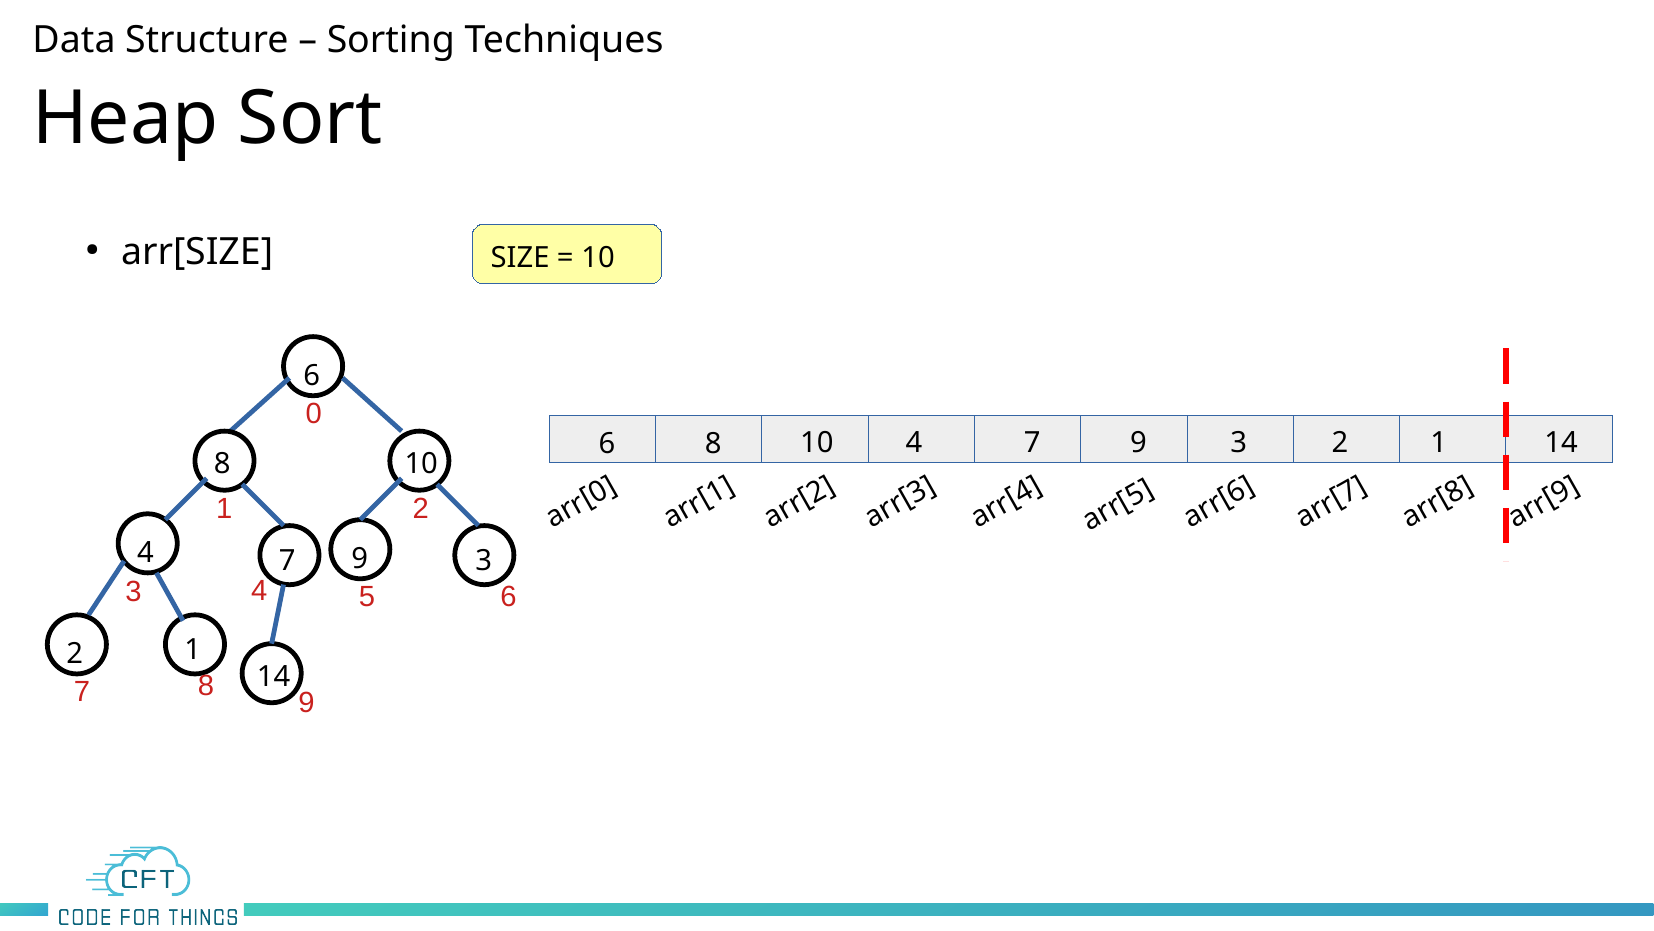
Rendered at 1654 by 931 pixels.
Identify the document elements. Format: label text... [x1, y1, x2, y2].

text_box 3 [460, 531, 509, 581]
text_box arr[2] [738, 443, 875, 554]
text_box [184, 614, 212, 620]
text_box 14 [242, 647, 309, 697]
text_box [291, 336, 335, 346]
text_box 2 [397, 484, 444, 532]
text_box arr[3] [839, 450, 981, 554]
text_box [118, 528, 122, 558]
text_box [656, 415, 690, 463]
text_box 9 [336, 529, 385, 579]
text_box [1058, 415, 1115, 463]
text_box [1384, 415, 1415, 463]
text_box arr[7] [1272, 441, 1412, 554]
text_box [258, 643, 286, 647]
text_box [958, 415, 1009, 463]
text_box arr[5] [1058, 442, 1199, 558]
text_box [171, 525, 178, 562]
text_box [509, 538, 514, 572]
text_box 8 [199, 435, 266, 485]
text_box arr[1] [637, 451, 774, 554]
text_box 6 [485, 572, 532, 621]
text_box [330, 532, 336, 566]
text_box [1164, 415, 1215, 463]
text_box [338, 519, 382, 529]
text_box [165, 630, 169, 659]
text_box arr[4] [949, 439, 1087, 554]
text_box 0 [290, 389, 337, 437]
text_box 7 [264, 531, 313, 581]
text_box [55, 614, 99, 624]
text_box 6 [281, 346, 343, 396]
text_box arr[0] [520, 466, 642, 554]
text_box 5 [343, 572, 390, 621]
text_box arr[SIZE] [70, 217, 315, 284]
text_box [194, 445, 199, 476]
text_box arr[9] [1482, 442, 1625, 554]
text_box [209, 431, 240, 435]
picture [59, 846, 237, 925]
text_box 10 [389, 435, 457, 485]
text_box arr[6] [1164, 438, 1300, 554]
text_box 3 [1215, 413, 1264, 463]
text_box 4 [236, 566, 283, 615]
text_box [47, 630, 51, 659]
text_box [757, 415, 785, 463]
text_box [254, 697, 283, 703]
text_box [467, 525, 502, 531]
text_box 1 [1415, 413, 1483, 463]
text_box 8 [183, 661, 229, 710]
text_box 3 [110, 567, 157, 616]
title Data Structure – Sorting Techniques Heap Sort [32, 12, 1184, 166]
text_box [549, 415, 583, 463]
text_box [404, 431, 435, 435]
text_box 7 [59, 667, 105, 716]
text_box SIZE = 10 [475, 228, 656, 278]
text_box 8 [690, 415, 757, 465]
text_box [472, 224, 662, 284]
text_box 2 [1316, 413, 1384, 463]
text_box [313, 537, 320, 574]
text_box 2 [51, 624, 100, 674]
text_box 1 [169, 620, 218, 670]
text_box [1264, 415, 1316, 463]
text_box 7 [1009, 413, 1058, 463]
text_box [283, 581, 304, 585]
text_box 10 [785, 413, 853, 463]
text_box 9 [1115, 413, 1164, 463]
text_box [853, 415, 890, 463]
text_box 1 [201, 484, 248, 532]
text_box arr[8] [1380, 438, 1503, 554]
text_box [1483, 415, 1529, 463]
text_box 4 [890, 413, 958, 463]
text_box [272, 525, 307, 531]
text_box [259, 540, 264, 566]
text_box [126, 513, 170, 523]
text_box 9 [283, 679, 330, 727]
text_box [1597, 415, 1613, 463]
text_box 4 [122, 523, 171, 573]
text_box 3 [110, 567, 116, 576]
text_box [385, 533, 390, 566]
text_box [454, 538, 460, 572]
text_box [100, 626, 107, 663]
text_box [470, 581, 485, 585]
text_box 6 [583, 415, 656, 499]
text_box 14 [1529, 413, 1597, 463]
text_box [218, 625, 225, 661]
